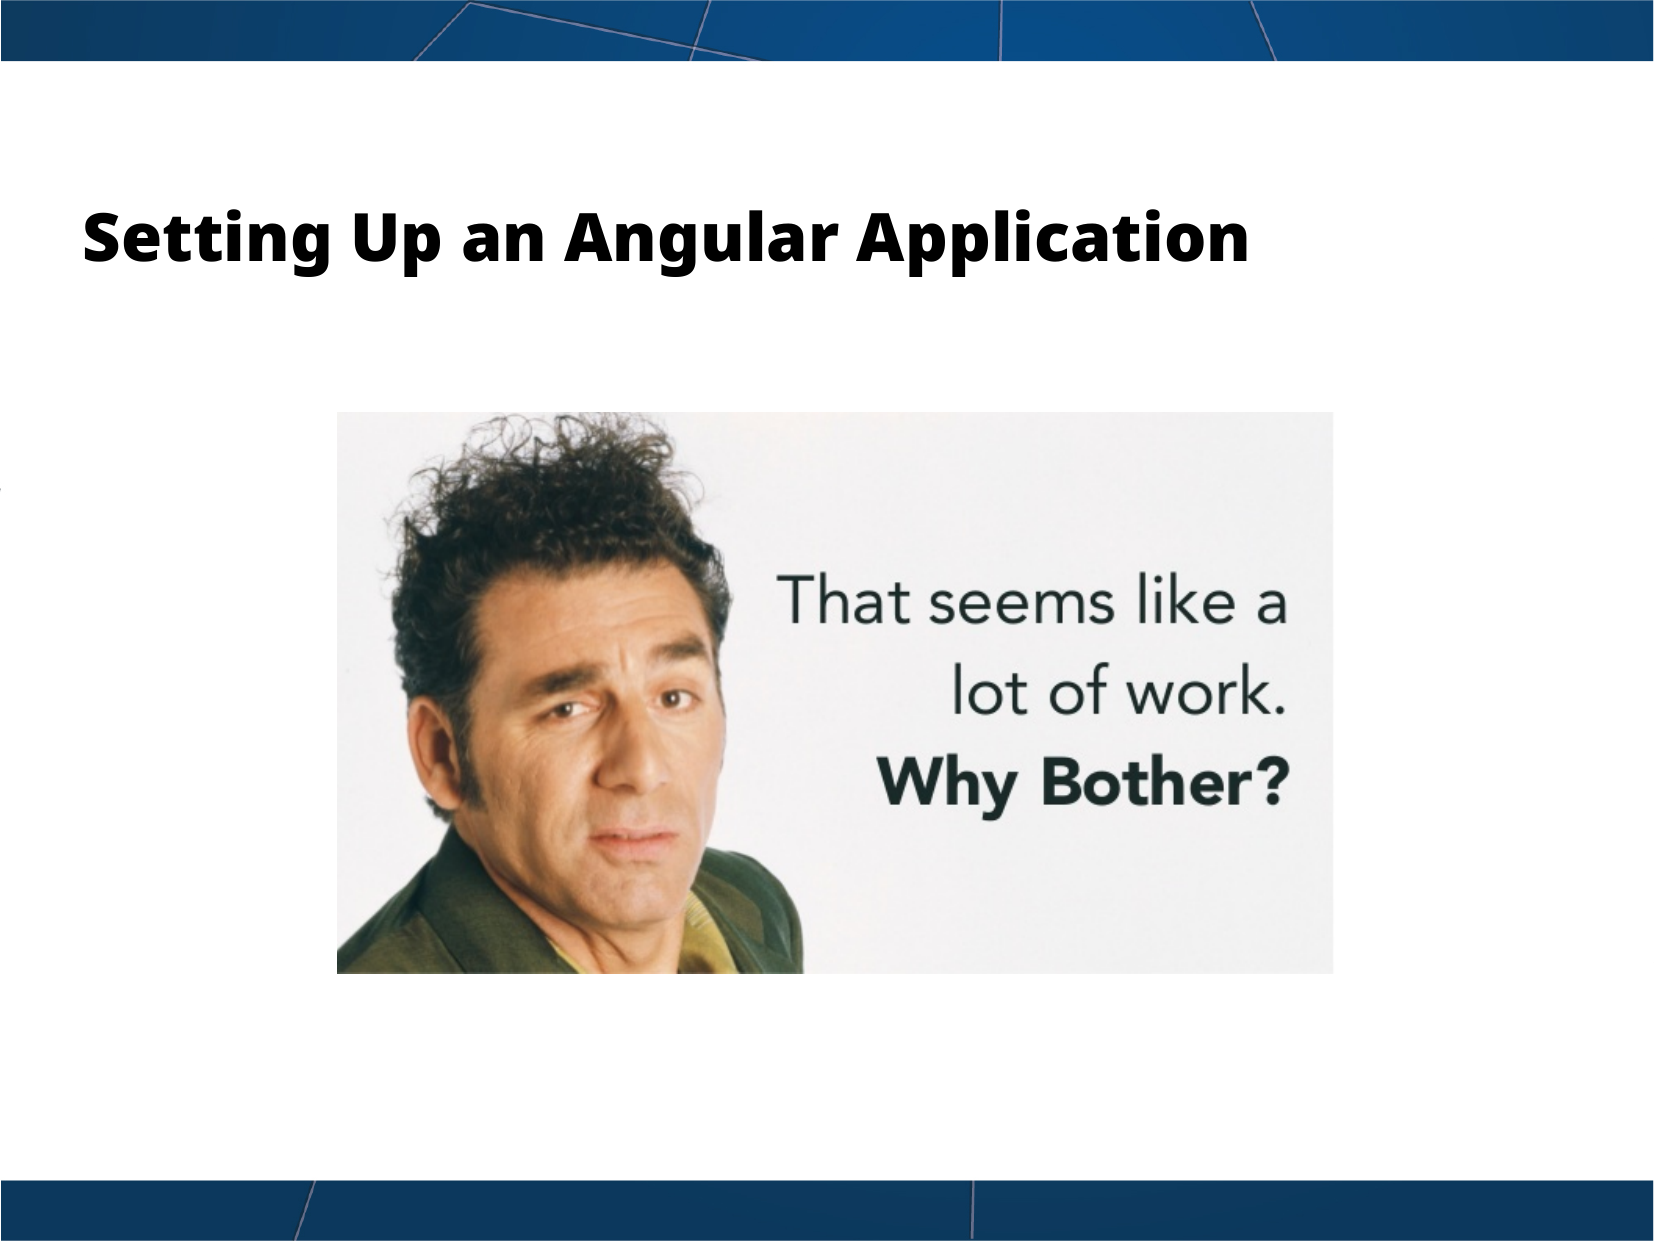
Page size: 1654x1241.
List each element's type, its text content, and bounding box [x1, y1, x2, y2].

title Setting Up an Angular Application [82, 139, 1571, 332]
picture [0, 0, 1654, 1241]
